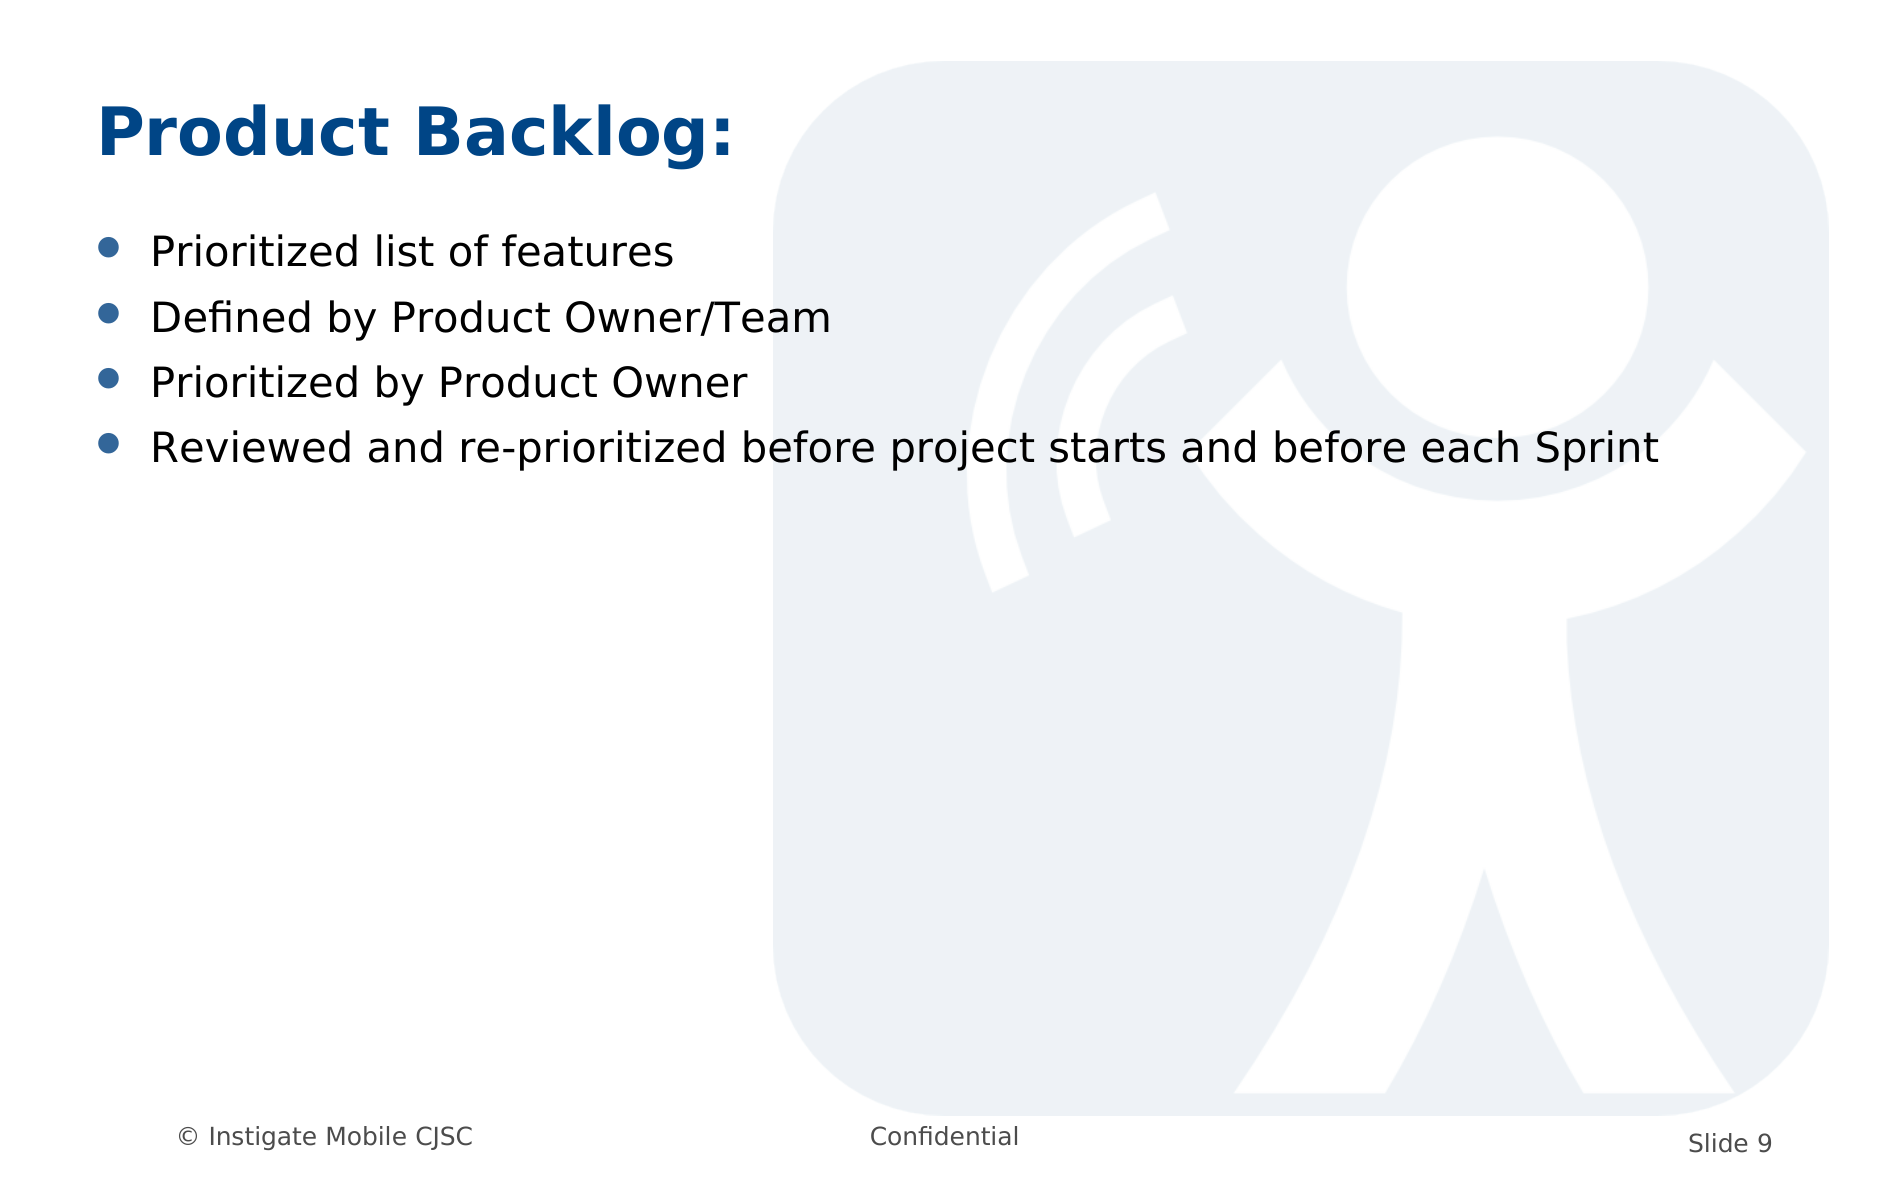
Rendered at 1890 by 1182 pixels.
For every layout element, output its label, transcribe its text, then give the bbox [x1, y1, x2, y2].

list Prioritized list of features Defined by Product Owner/Team Prioritized by Product Owner Reviewed and re-prioritized before project starts and before each Sprint [95, 228, 1795, 914]
title Product Backlog: [96, 47, 1794, 217]
